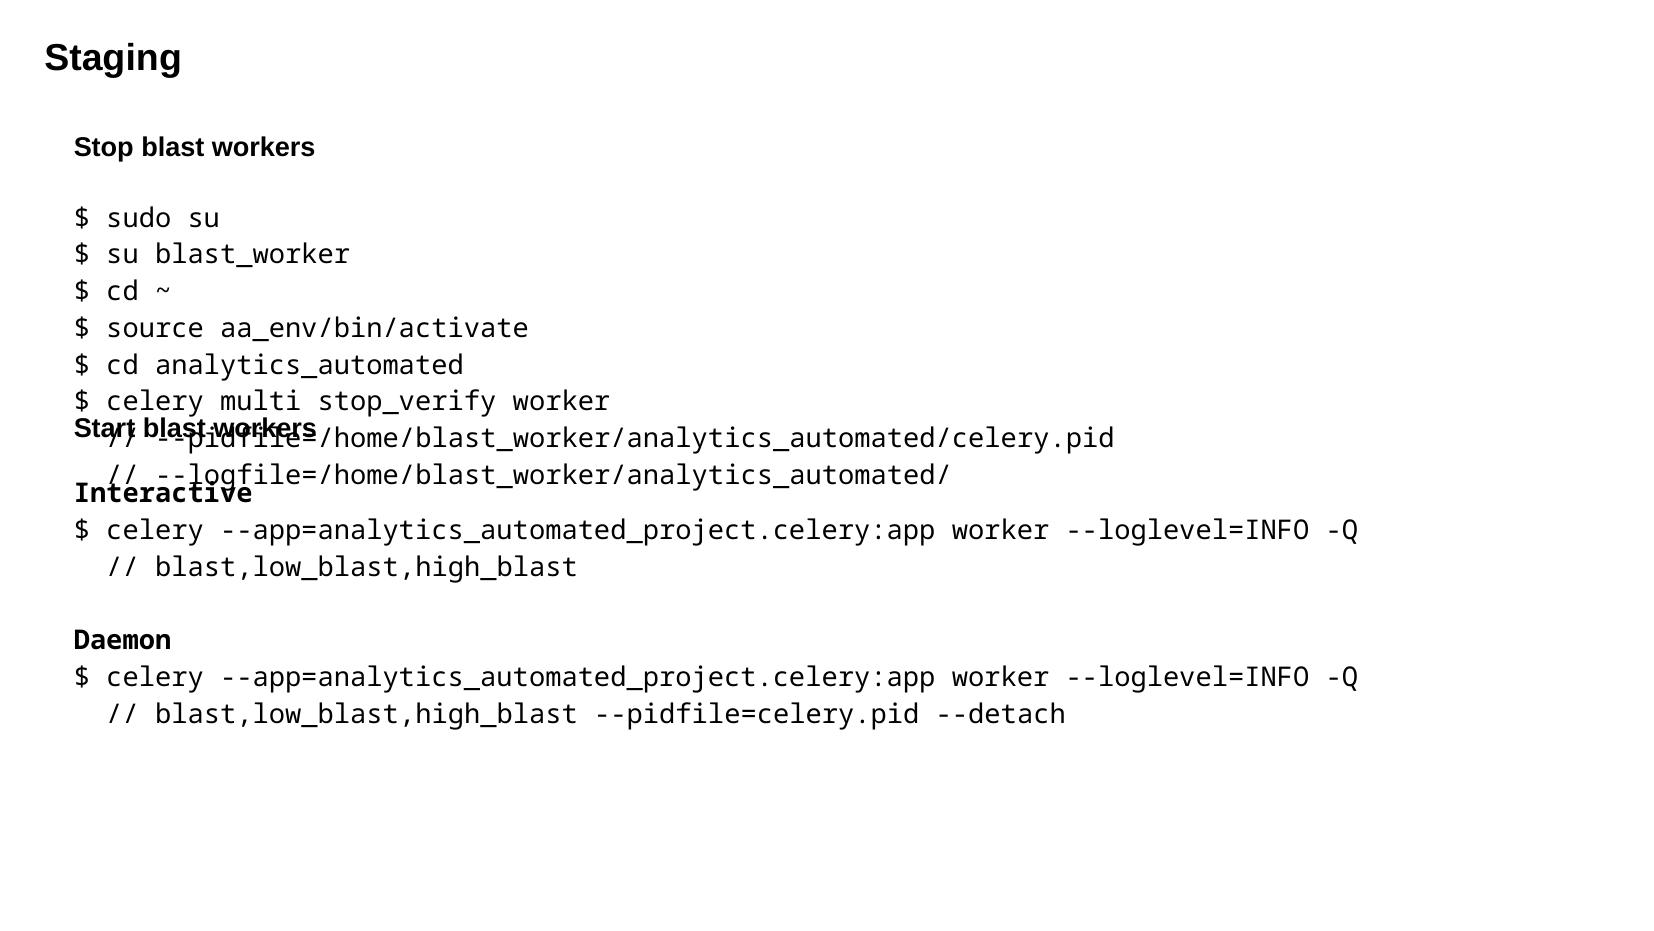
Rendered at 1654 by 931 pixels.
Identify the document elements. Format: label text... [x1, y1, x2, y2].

text_box Staging [29, 29, 197, 87]
text_box Stop blast workers $ sudo su $ su blast_worker $ cd ~ $ source aa_env/bin/activate $ cd analytics_automated $ celery multi stop_verify worker // --pidfile=/home/blast_worker/analytics_automated/celery.pid // --logfile=/home/blast_worker/analytics_automated/ [59, 124, 1565, 406]
text_box Start blast workers Interactive $ celery --app=analytics_automated_project.celery:app worker --loglevel=INFO -Q // blast,low_blast,high_blast Daemon $ celery --app=analytics_automated_project.celery:app worker --loglevel=INFO -Q // blast,low_blast,high_blast --pidfile=celery.pid --detach [59, 406, 1565, 671]
